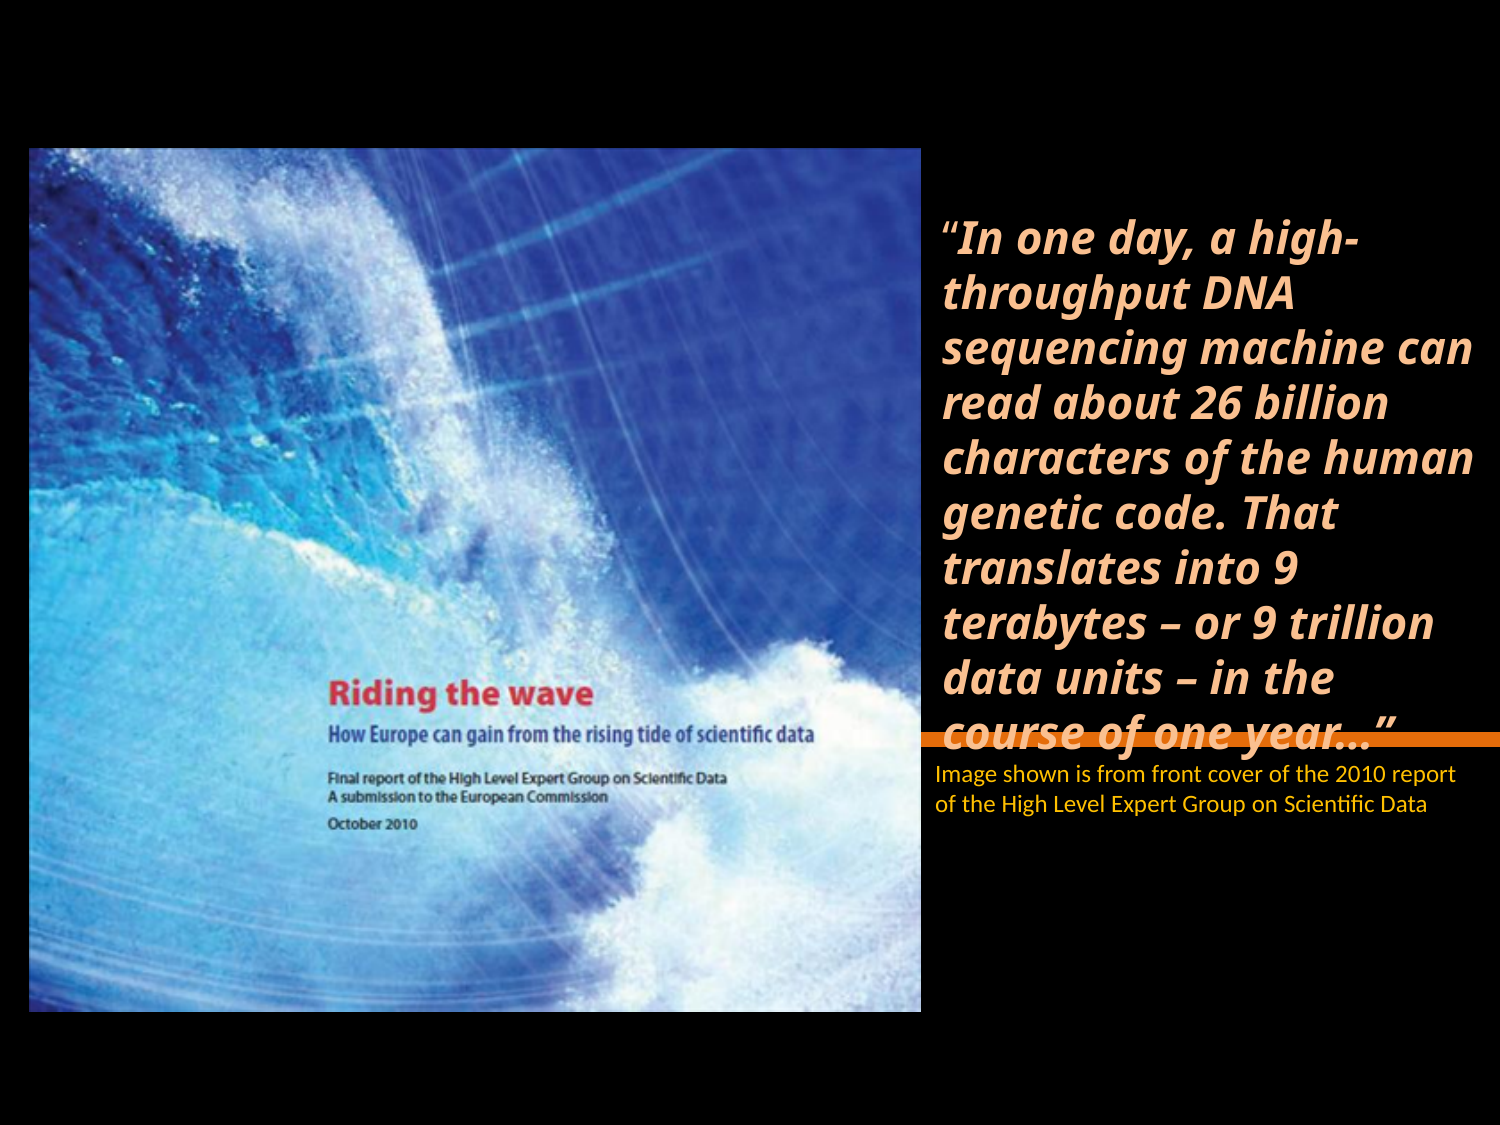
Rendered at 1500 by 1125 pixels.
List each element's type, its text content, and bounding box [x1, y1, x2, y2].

text_box “In one day, a high-throughput DNA sequencing machine can read about 26 billion characters of the human genetic code. That translates into 9 terabytes – or 9 trillion data units – in the course of one year…” [927, 201, 1494, 766]
picture [29, 149, 921, 1012]
text_box Image shown is from front cover of the 2010 report of the High Level Expert Group on Scientific Data [920, 749, 1481, 826]
